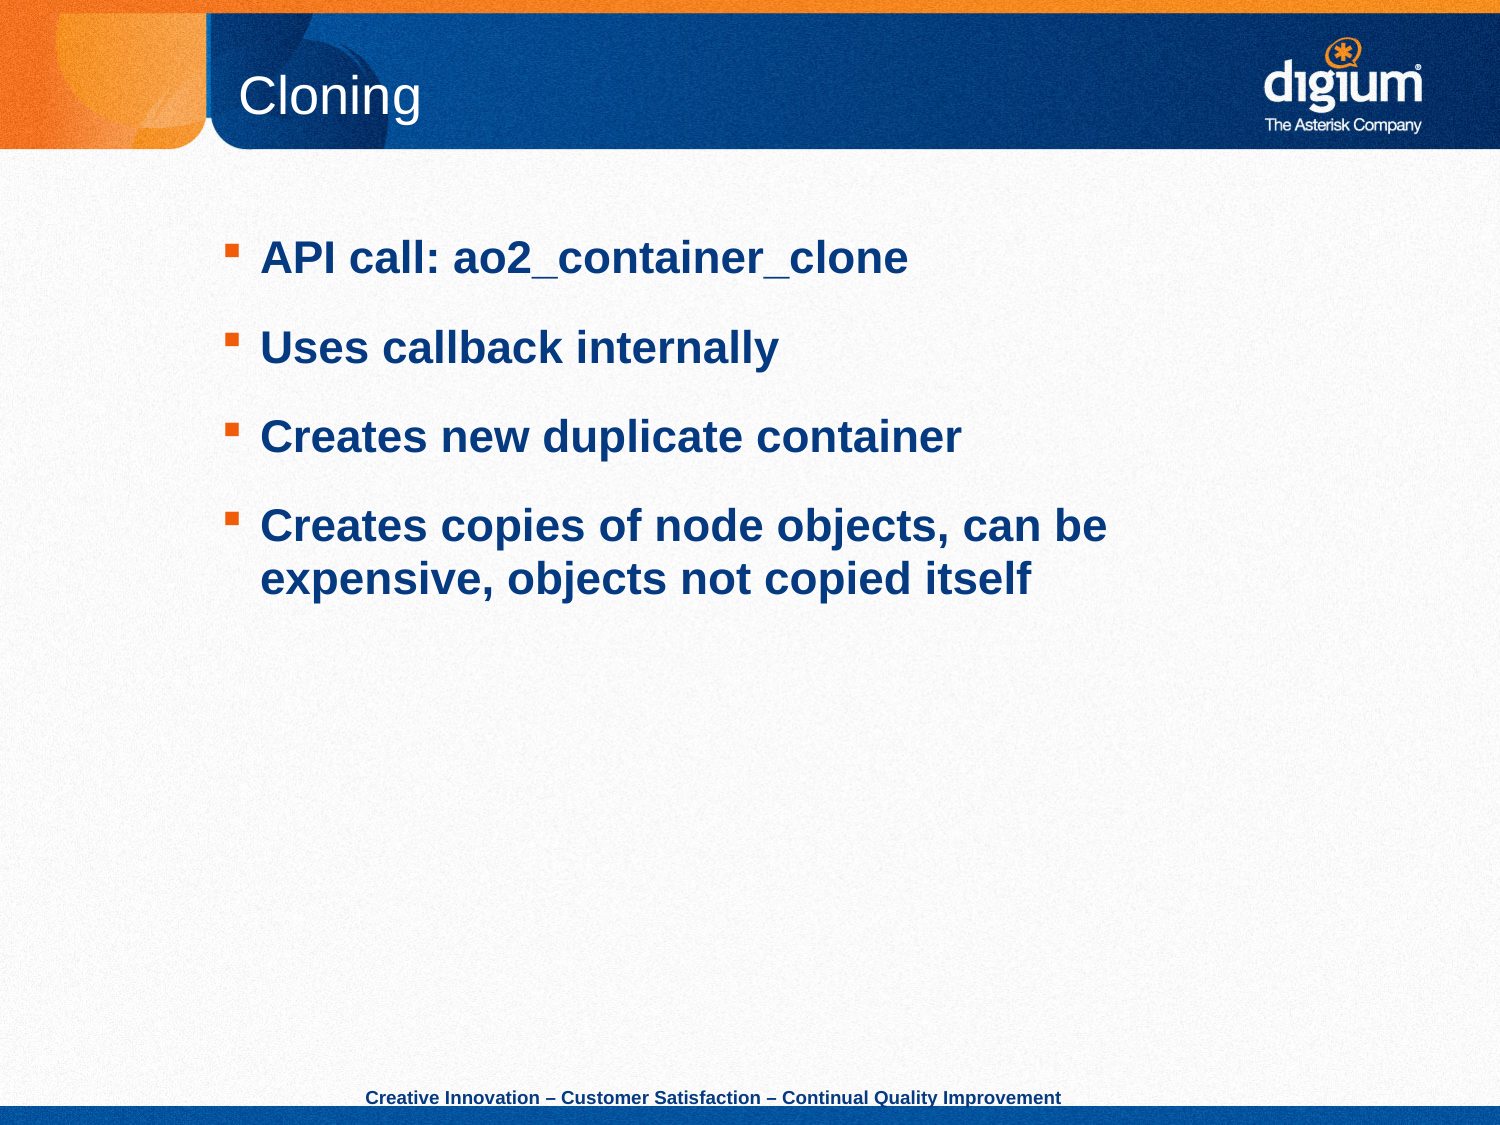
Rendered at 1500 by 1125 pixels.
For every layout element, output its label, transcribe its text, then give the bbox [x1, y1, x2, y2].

list API call: ao2_container_clone Uses callback internally Creates new duplicate container Creates copies of node objects, can be expensive, objects not copied itself [206, 224, 1301, 967]
picture [0, 0, 1500, 1125]
title Cloning [238, 27, 1243, 127]
